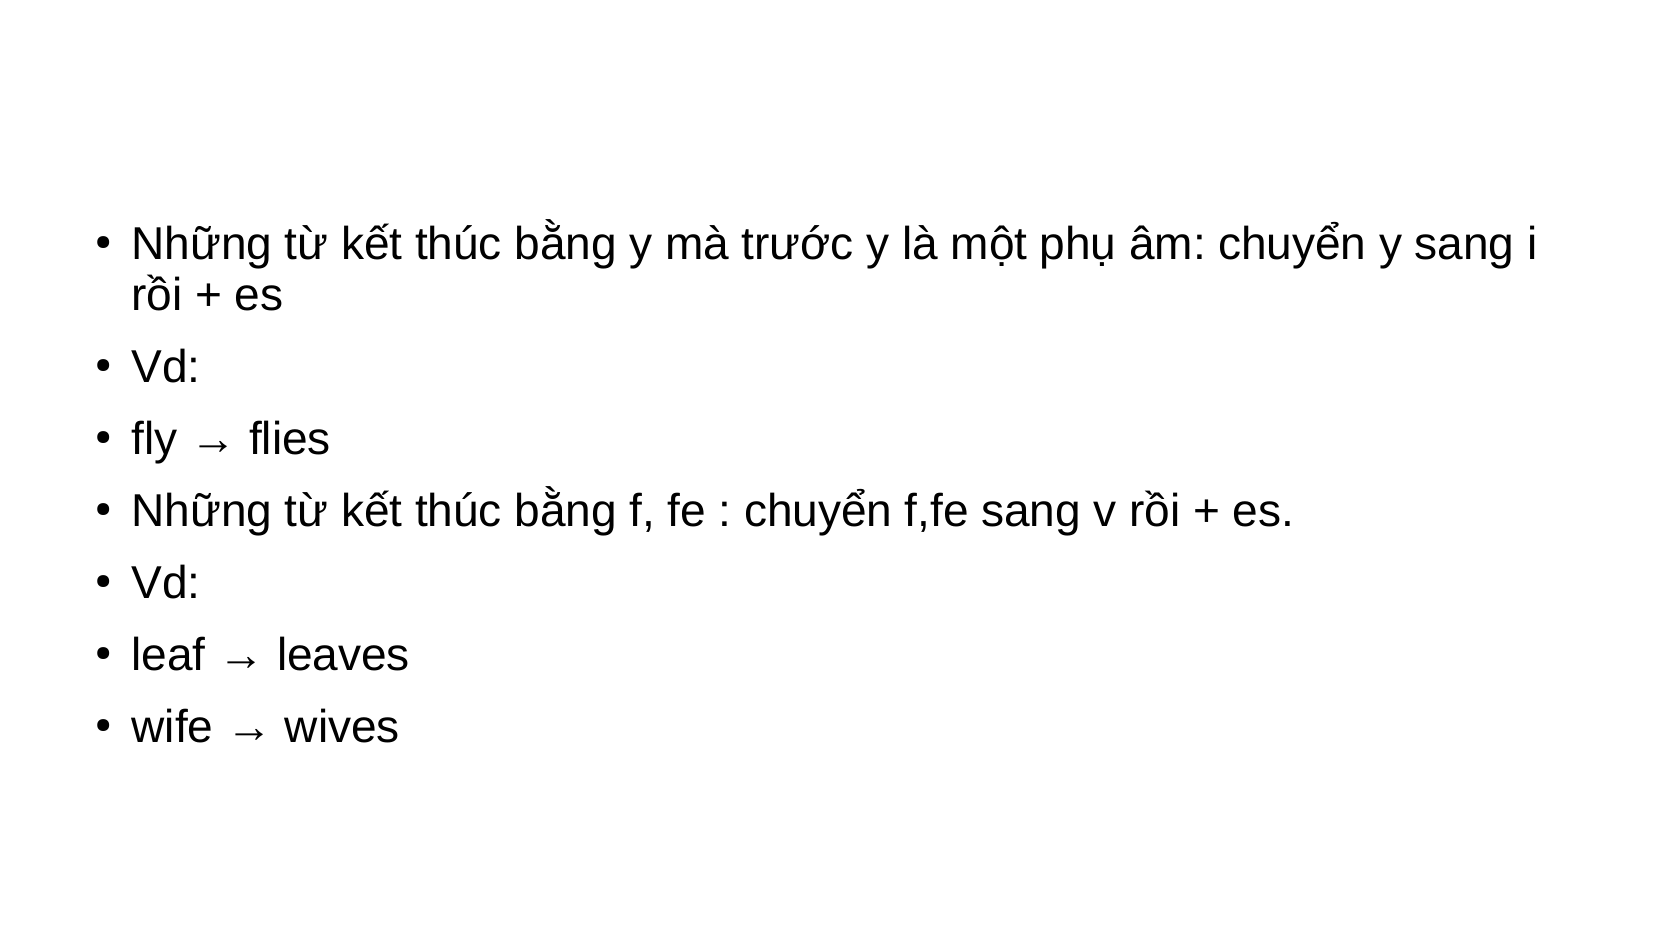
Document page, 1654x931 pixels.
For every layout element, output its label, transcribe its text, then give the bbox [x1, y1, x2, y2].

list Những từ kết thúc bằng y mà trước y là một phụ âm: chuyển y sang i rồi + es Vd: fly → flies Những từ kết thúc bằng f, fe : chuyển f,fe sang v rồi + es. Vd: leaf → leaves wife → wives [82, 217, 1571, 758]
